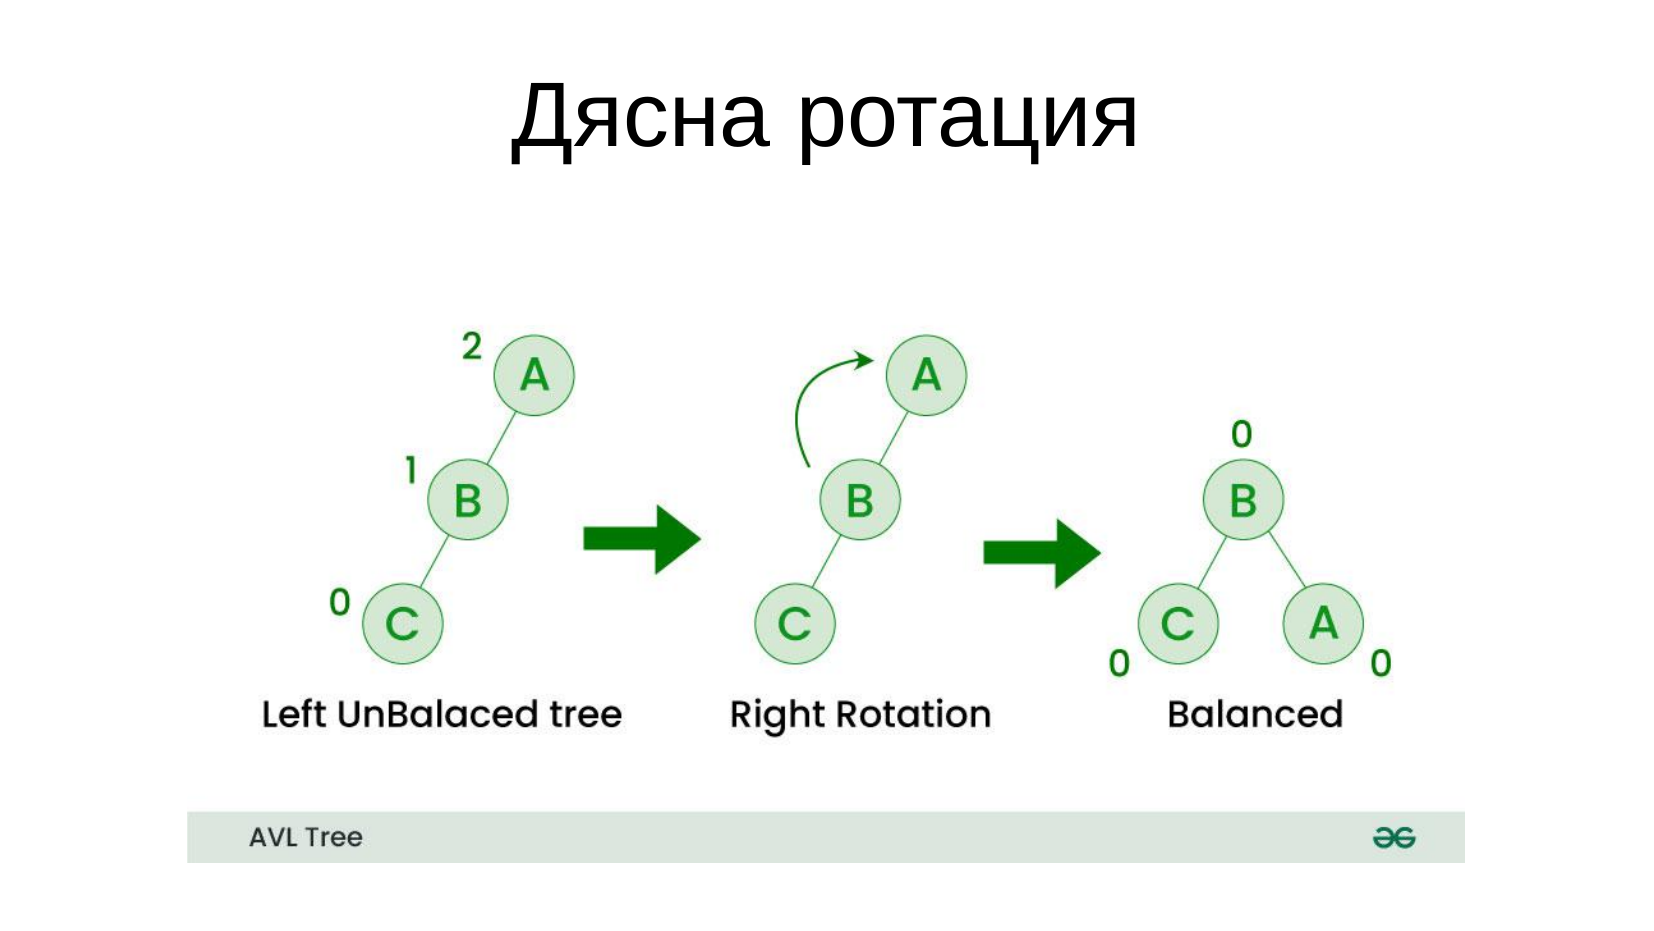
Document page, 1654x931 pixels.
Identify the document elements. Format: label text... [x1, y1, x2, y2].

picture [187, 223, 1465, 863]
title Дясна ротация [82, 37, 1571, 193]
